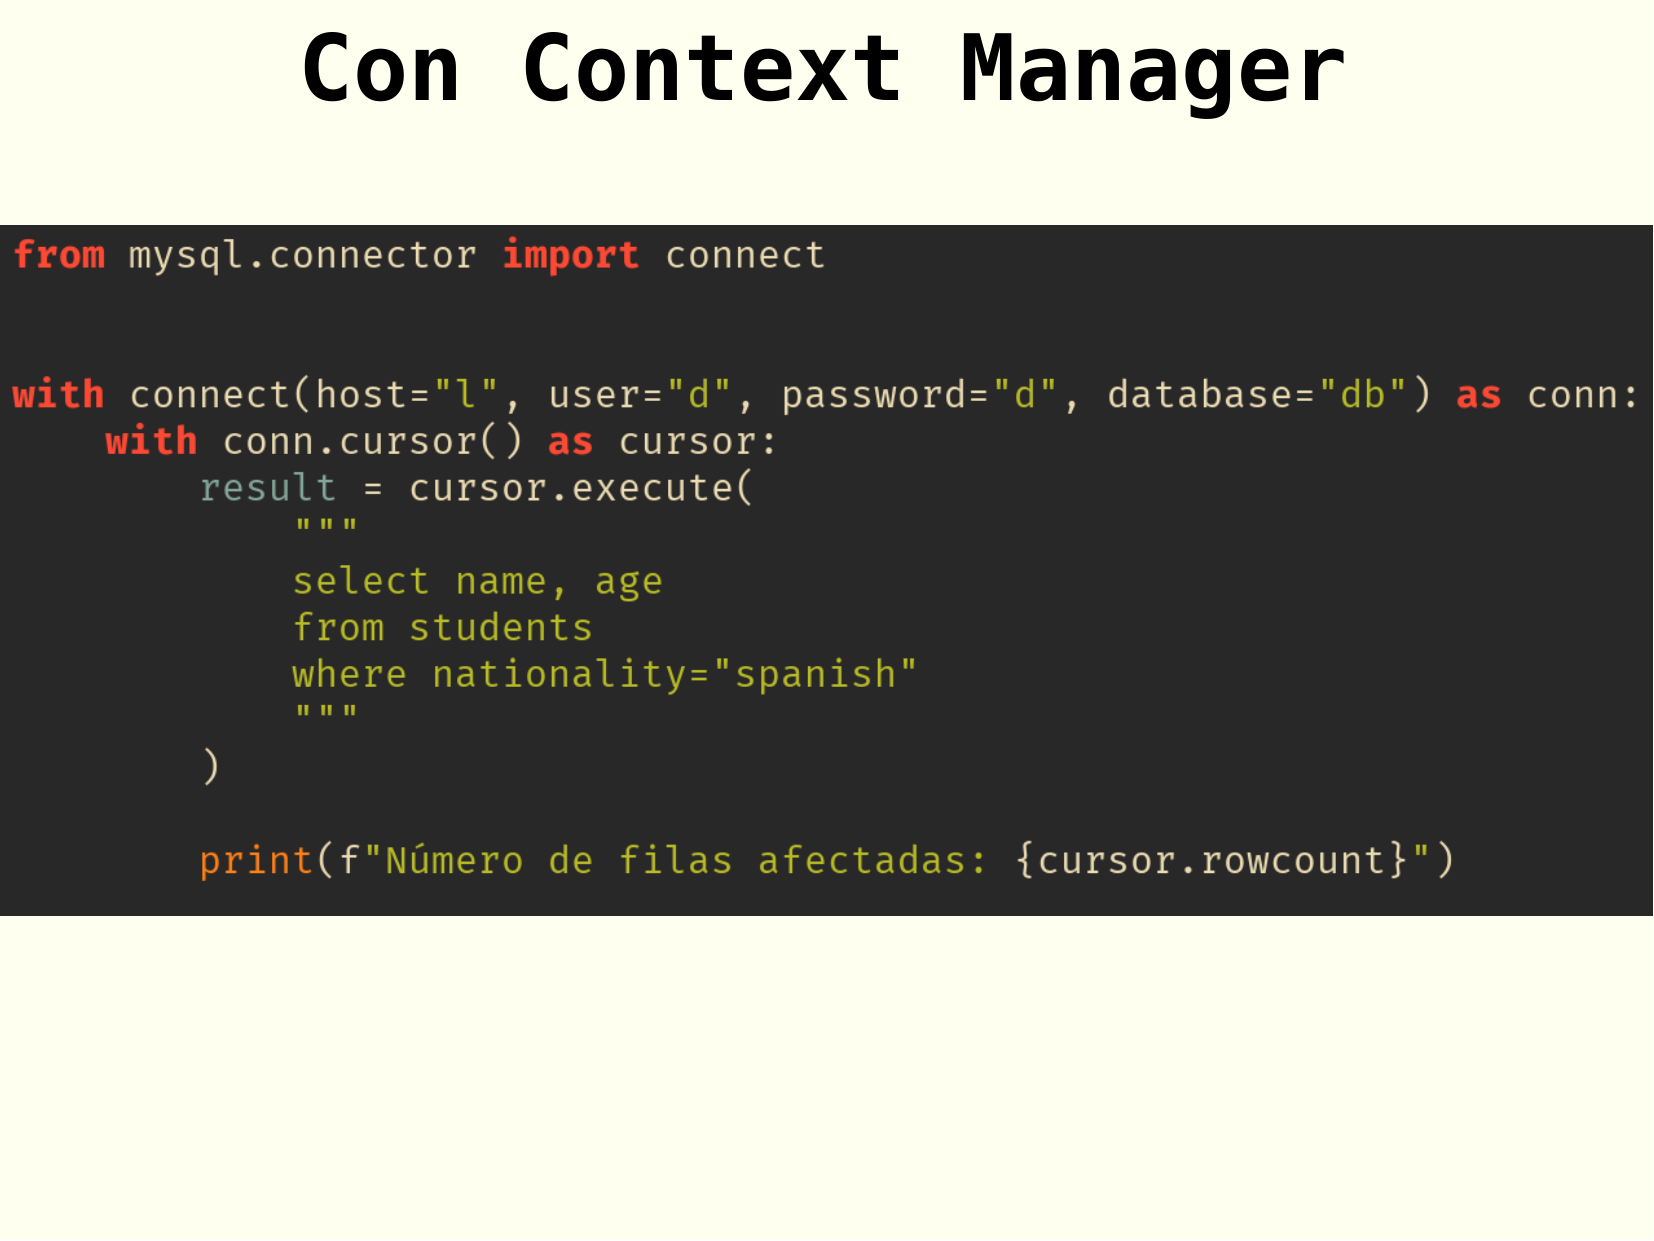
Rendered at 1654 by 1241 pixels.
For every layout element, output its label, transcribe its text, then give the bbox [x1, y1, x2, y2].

title Con Context Manager [33, 4, 1613, 133]
picture [0, 225, 1653, 916]
